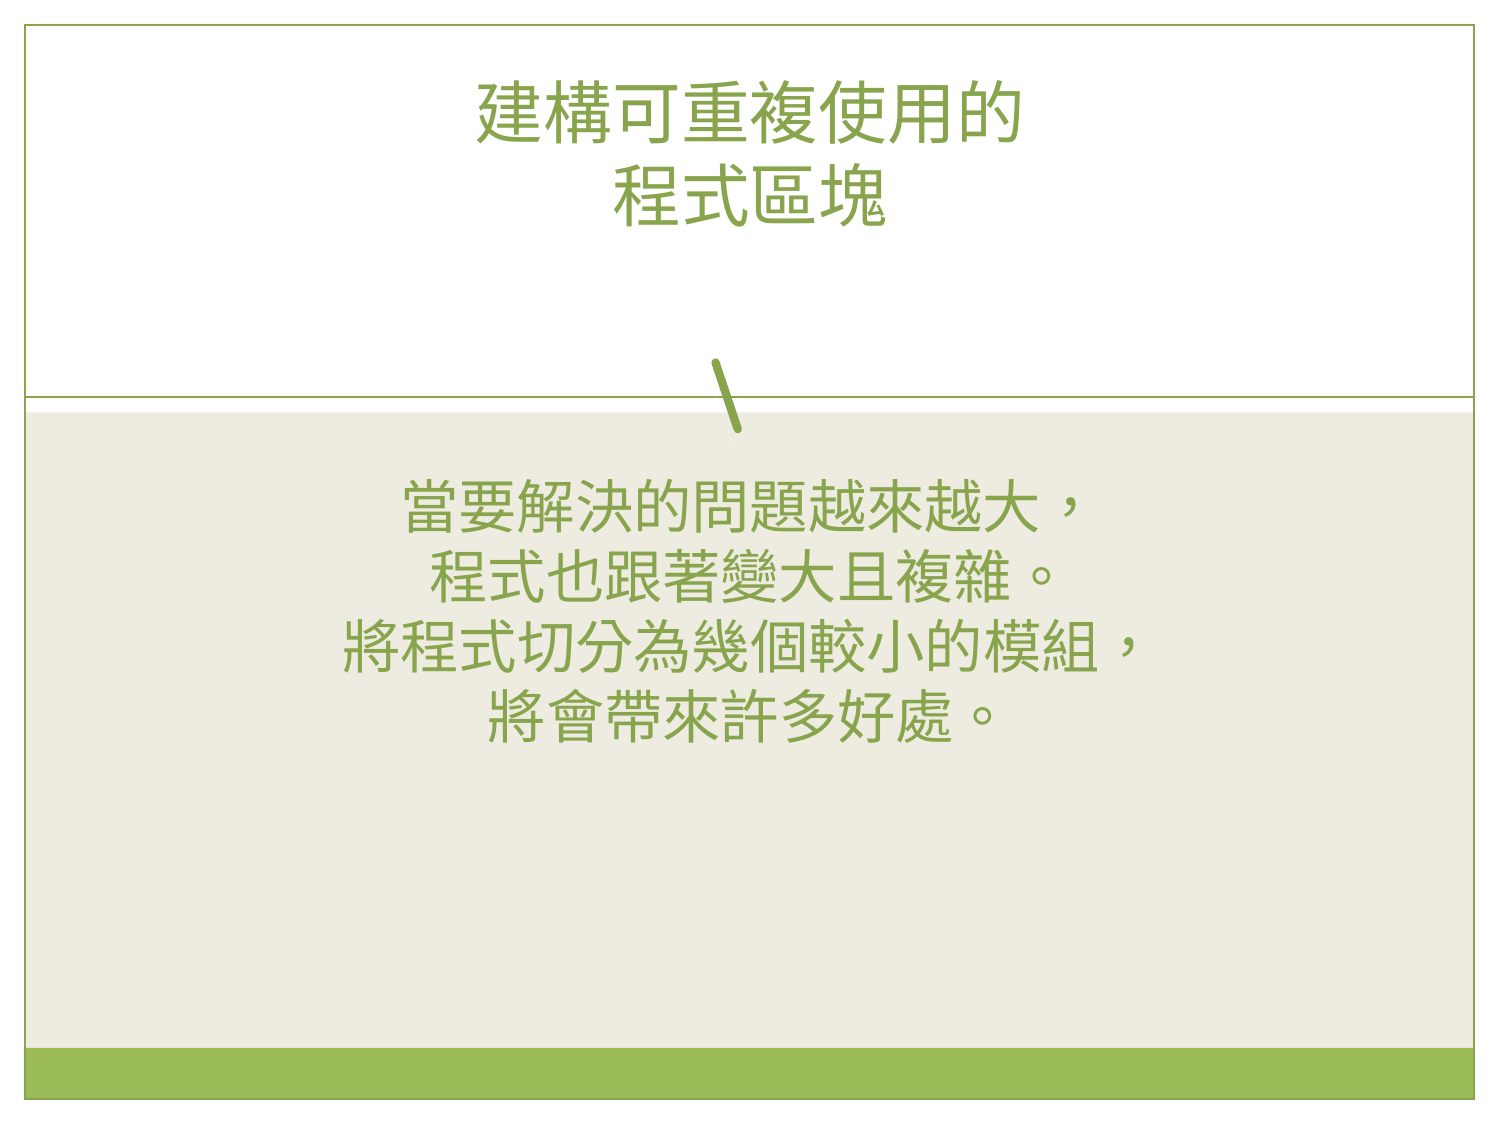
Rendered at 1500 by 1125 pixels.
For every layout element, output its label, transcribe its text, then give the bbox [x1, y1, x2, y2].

subtitle 當要解決的問題越來越大， 程式也跟著變大且複雜。 將程式切分為幾個較小的模組， 將會帶來許多好處。 [225, 462, 1275, 1020]
title 建構可重複使用的 程式區塊 [112, 62, 1388, 350]
